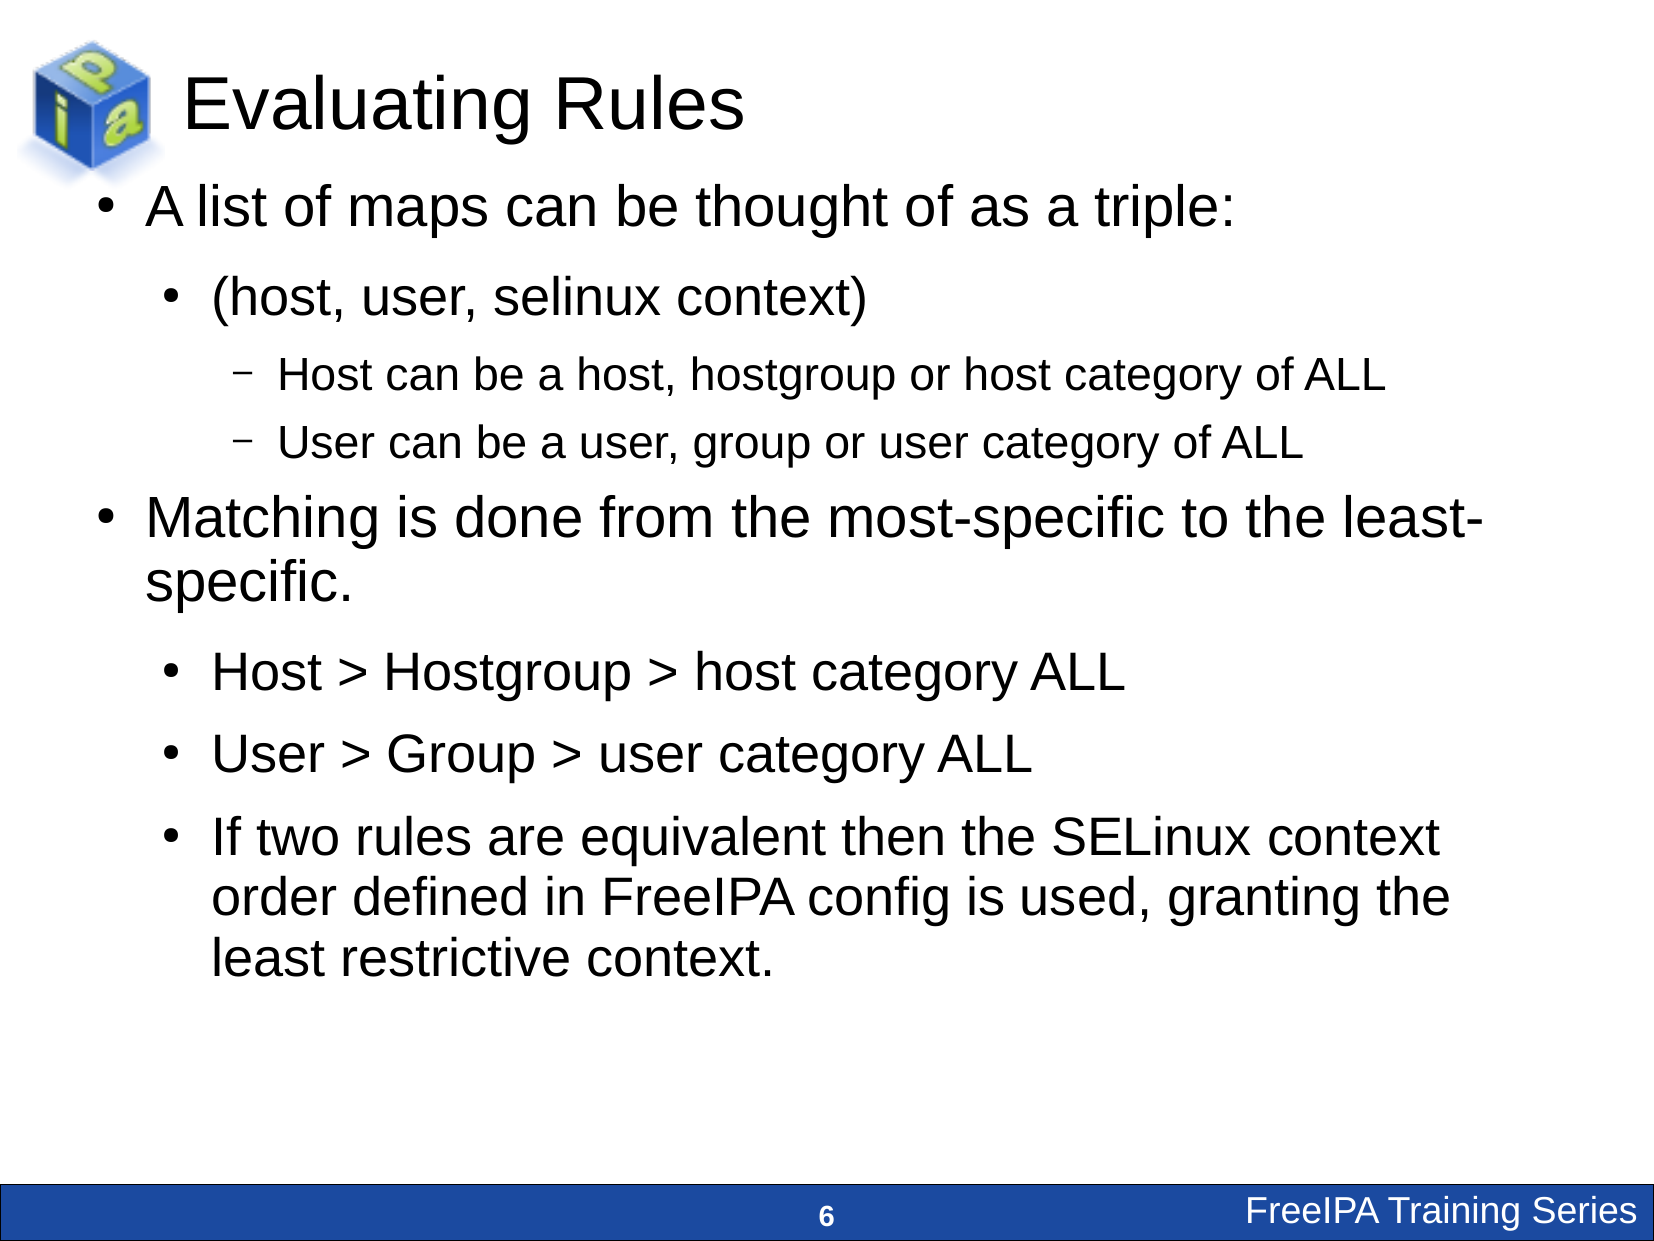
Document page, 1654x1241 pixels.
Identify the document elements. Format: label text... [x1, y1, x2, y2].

title Evaluating Rules [182, 31, 1579, 177]
list A list of maps can be thought of as a triple: (host, user, selinux context) Host can be a host, hostgroup or host category of ALL User can be a user, group or user category of ALL Matching is done from the most-specific to the least-specific. Host > Hostgroup > host category ALL User > Group > user category ALL If two rules are equivalent then the SELinux context order defined in FreeIPA config is used, granting the least restrictive context. [79, 173, 1568, 993]
picture [17, 34, 165, 193]
